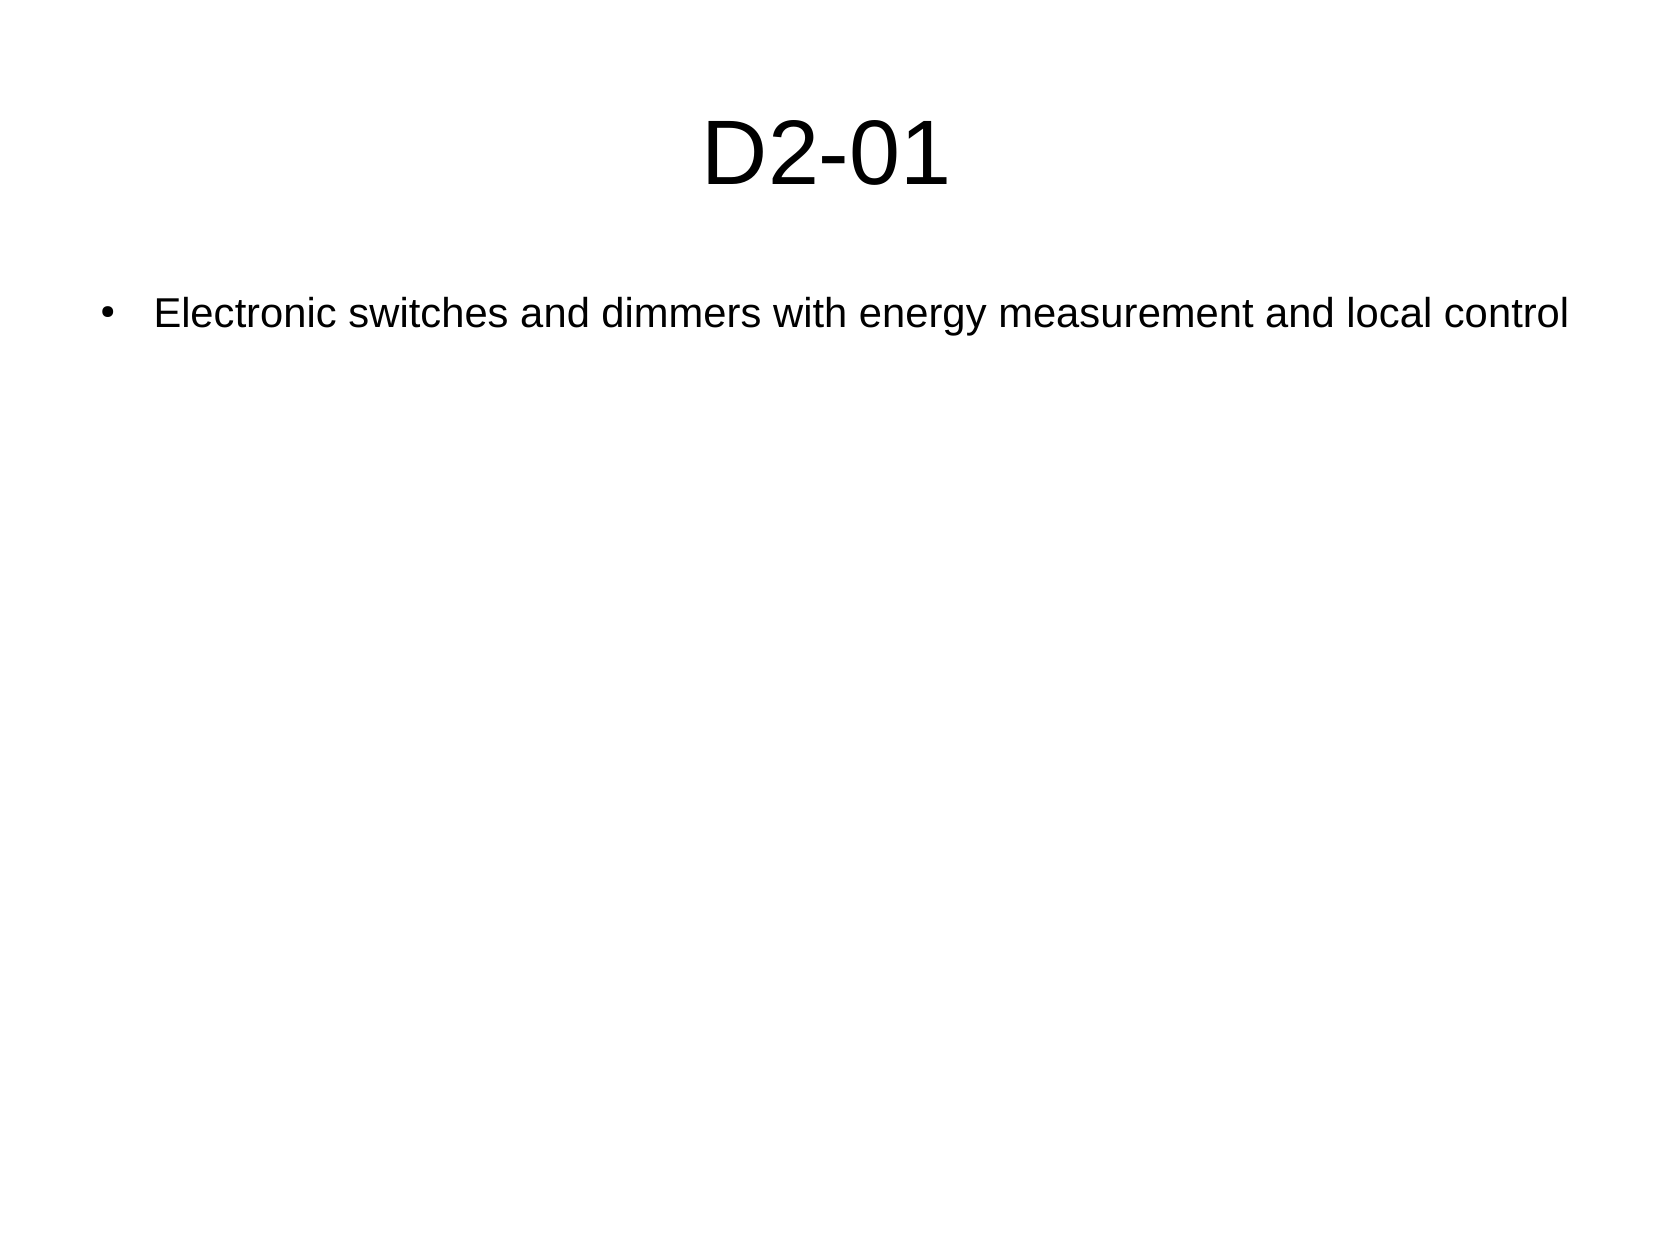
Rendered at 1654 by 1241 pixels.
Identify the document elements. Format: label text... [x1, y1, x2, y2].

list Electronic switches and dimmers with energy measurement and local control [82, 290, 1571, 1010]
title D2-01 [82, 49, 1571, 257]
